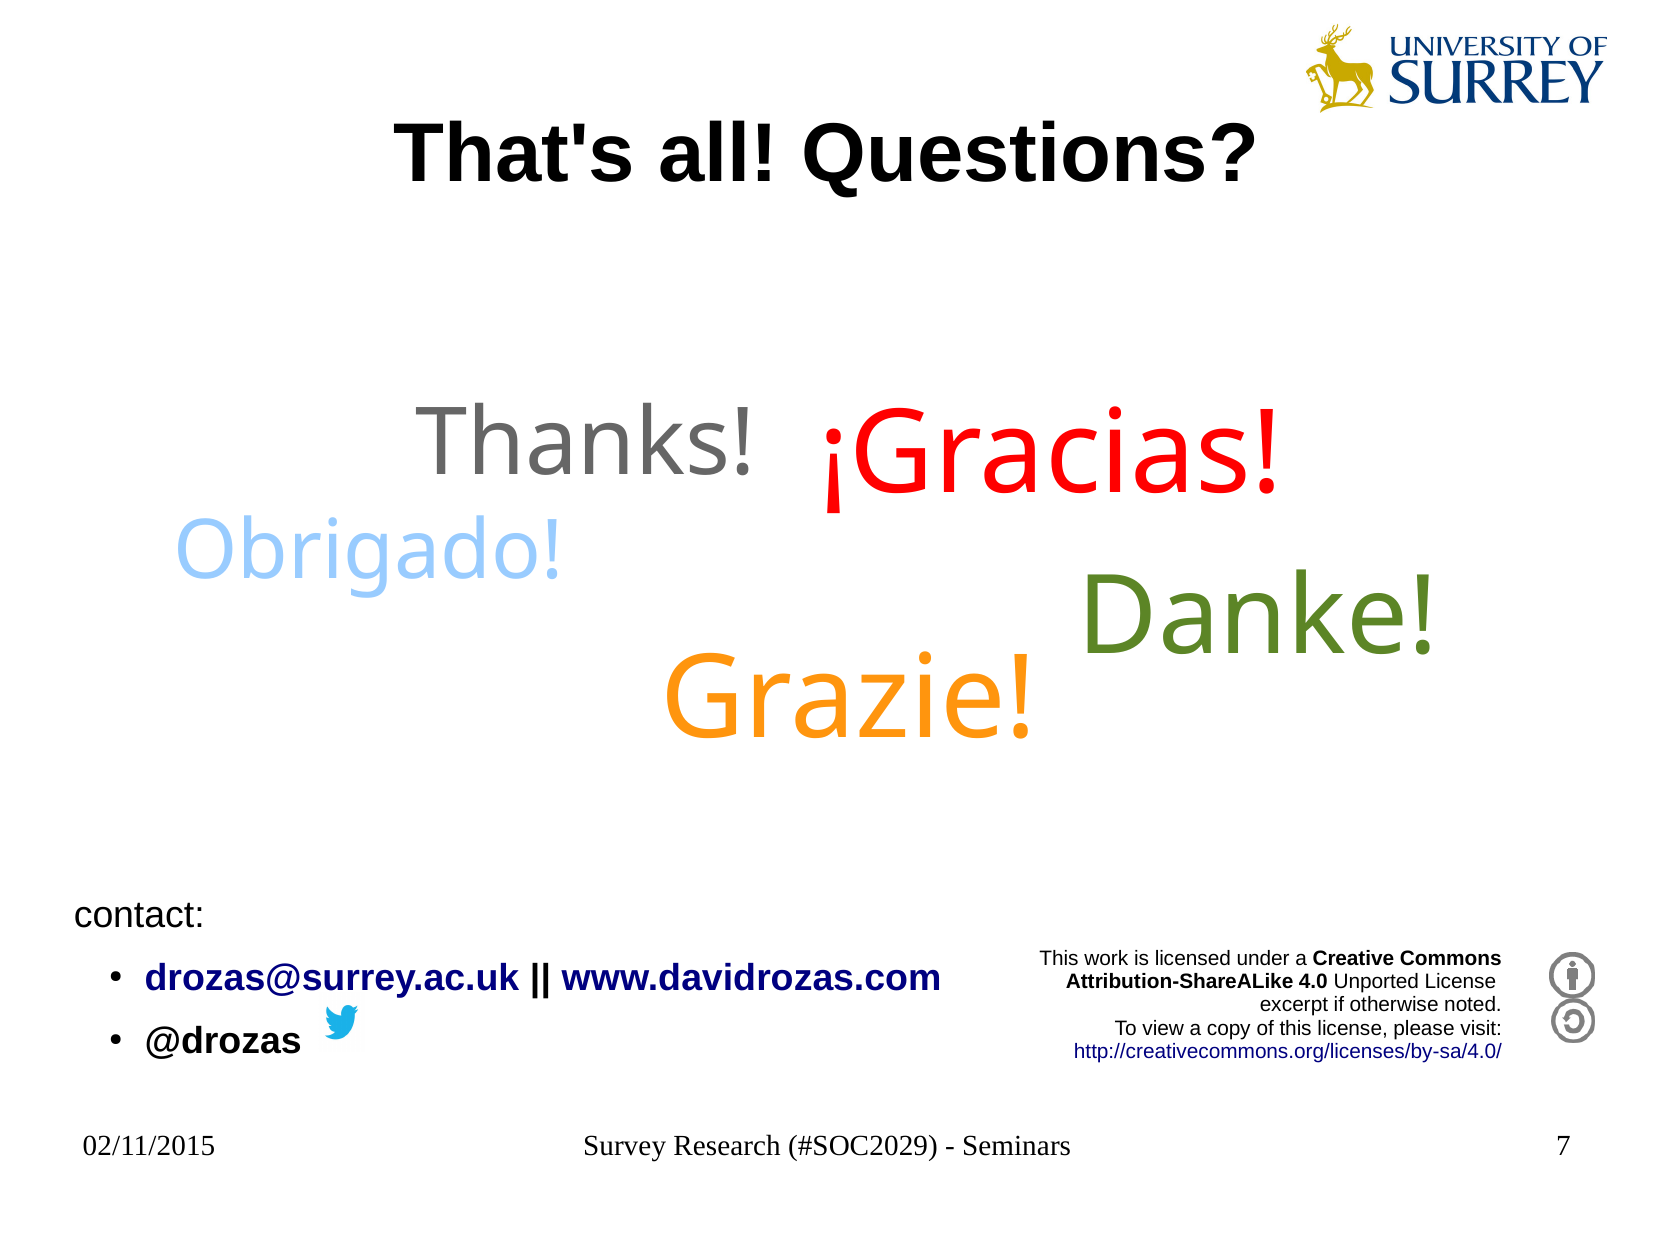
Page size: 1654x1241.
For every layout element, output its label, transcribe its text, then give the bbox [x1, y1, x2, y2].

title Grazie! [646, 602, 1052, 783]
title That's all! Questions? [82, 49, 1571, 257]
title Thanks! [368, 333, 804, 544]
picture [1306, 23, 1607, 113]
text_box This work is licensed under a Creative Commons Attribution-ShareALike 4.0 Unported License excerpt if otherwise noted. To view a copy of this license, please visit: http://creativecommons.org/licenses/by-sa/4.0/ [1201, 938, 1518, 1095]
title ¡Gracias! [803, 342, 1299, 553]
text_box contact: drozas@surrey.ac.uk || www.davidrozas.com @drozas [23, 865, 1201, 1123]
title Obrigado! [158, 448, 579, 644]
picture [1549, 952, 1595, 1044]
picture [318, 992, 365, 1052]
title Danke! [1062, 513, 1453, 709]
